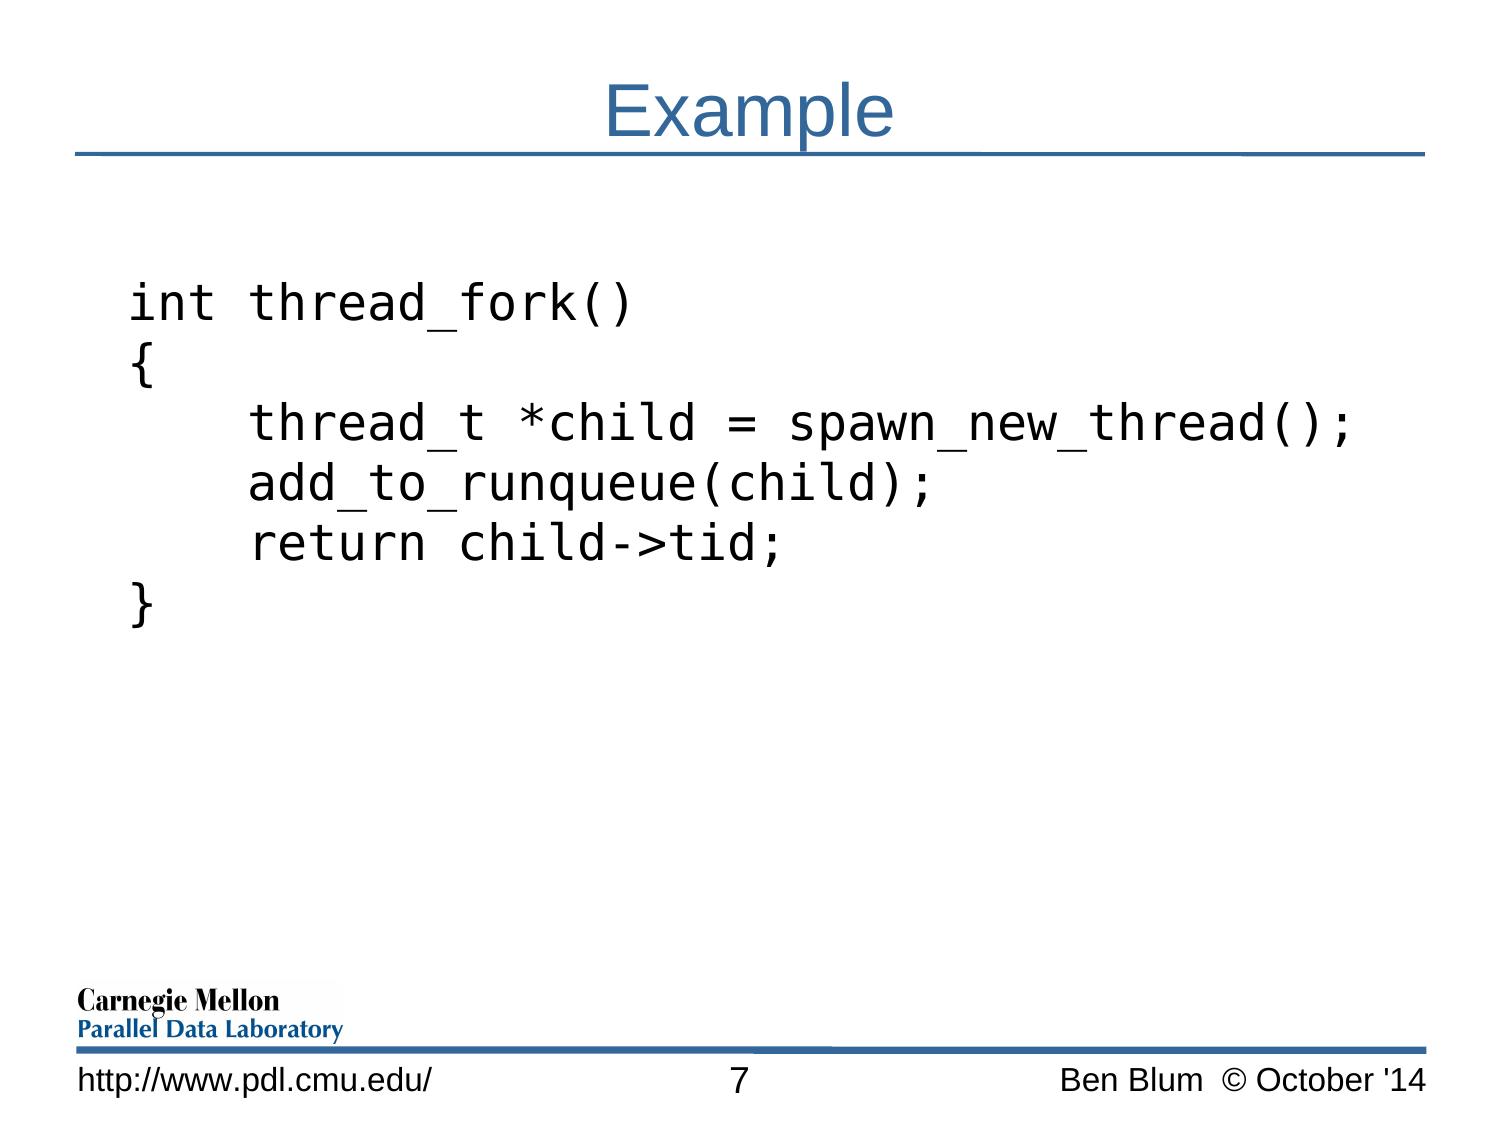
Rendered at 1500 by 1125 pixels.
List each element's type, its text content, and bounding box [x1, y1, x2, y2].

picture [77, 979, 343, 1044]
text_box int thread_fork() { thread_t *child = spawn_new_thread(); add_to_runqueue(child); return child->tid; } [112, 262, 1388, 901]
title Example [112, 50, 1388, 163]
